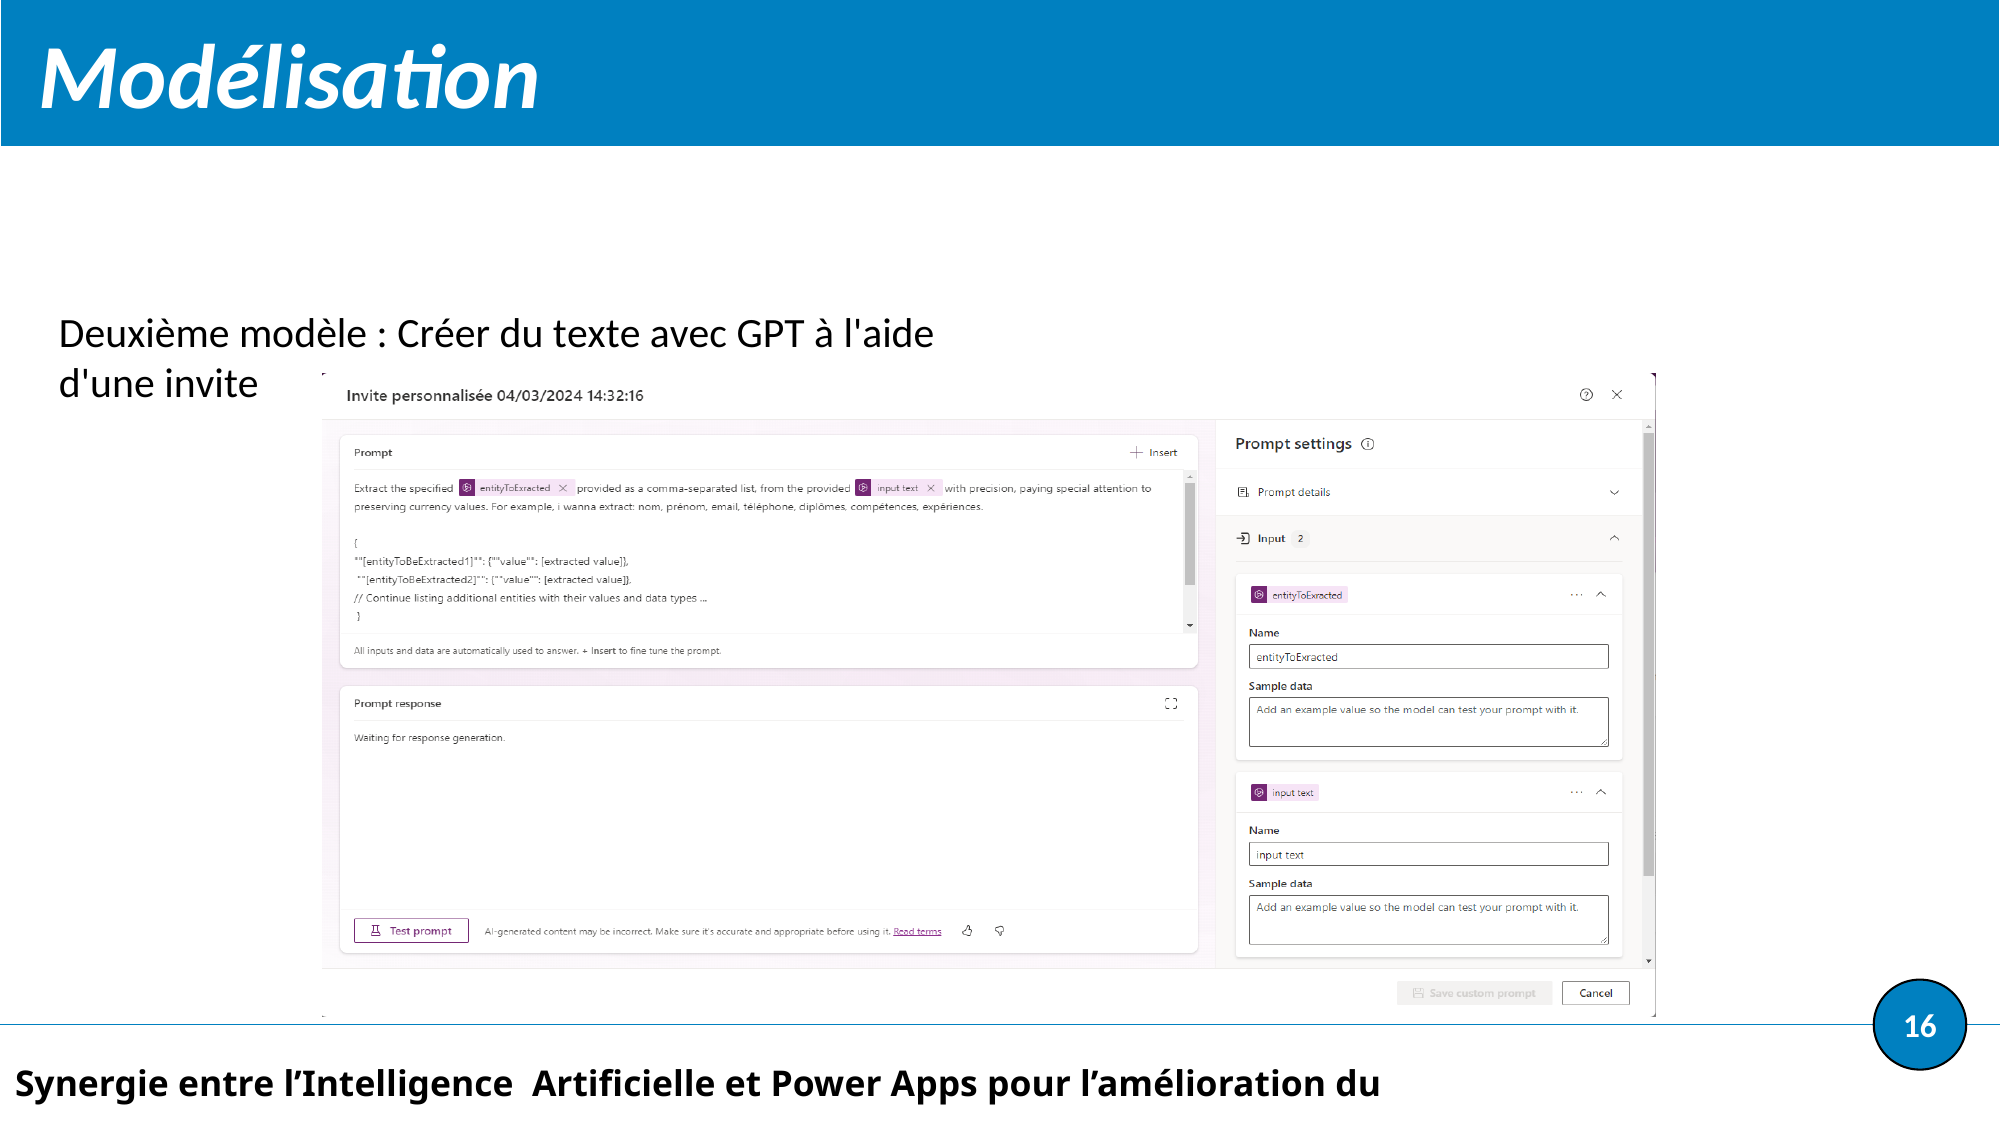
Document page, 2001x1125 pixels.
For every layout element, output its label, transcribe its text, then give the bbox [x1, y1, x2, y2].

picture [322, 373, 1656, 1017]
text_box Modélisation [0, 0, 2000, 147]
text_box Synergie entre l’Intelligence Artificielle et Power Apps pour l’amélioration du processus de recrutement [0, 1032, 1564, 1107]
text_box Deuxième modèle : Créer du texte avec GPT à l'aide d'une invite [43, 298, 1033, 415]
text_box 16 [1873, 979, 1967, 1070]
